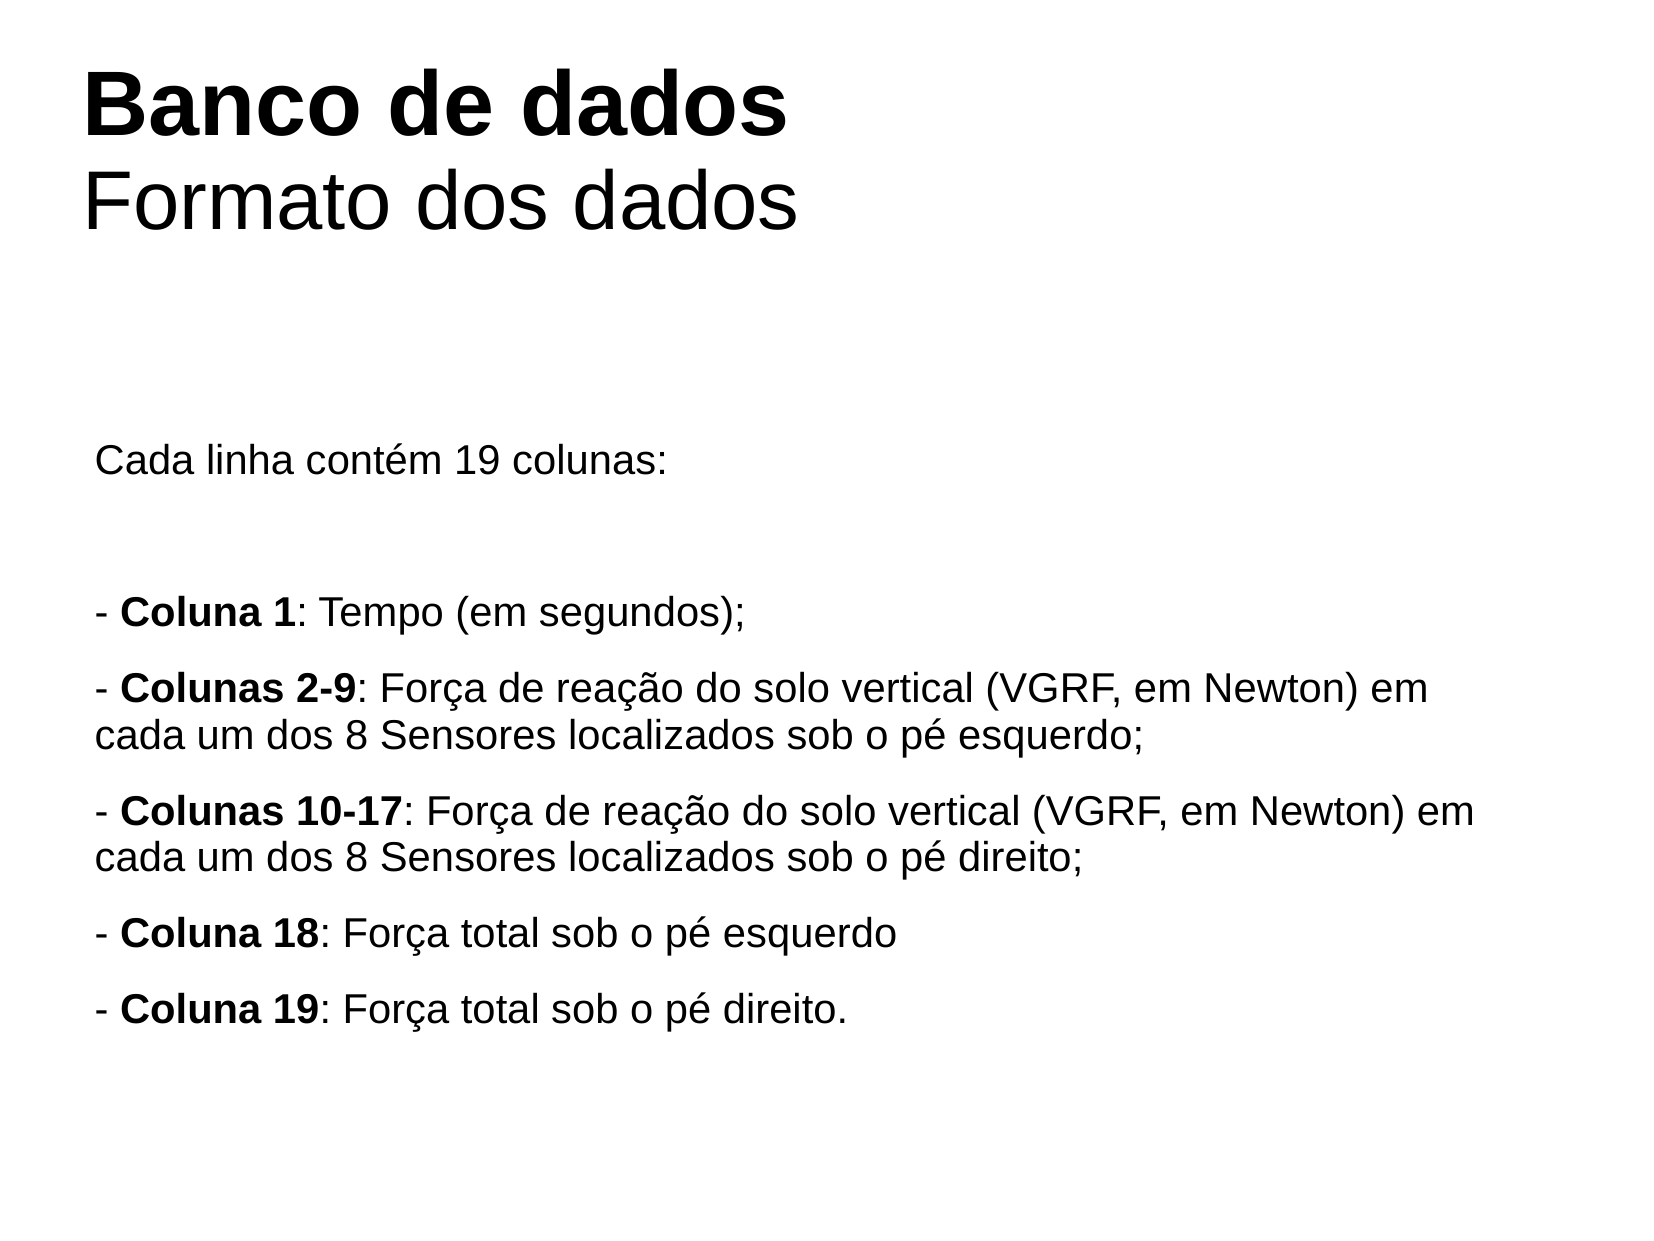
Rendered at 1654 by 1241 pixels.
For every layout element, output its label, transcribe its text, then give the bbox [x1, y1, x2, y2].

title Banco de dados Formato dos dados [82, 47, 1235, 253]
list Cada linha contém 19 colunas: - Coluna 1: Tempo (em segundos); - Colunas 2-9: Força de reação do solo vertical (VGRF, em Newton) em cada um dos 8 Sensores localizados sob o pé esquerdo; - Colunas 10-17: Força de reação do solo vertical (VGRF, em Newton) em cada um dos 8 Sensores localizados sob o pé direito; - Coluna 18: Força total sob o pé esquerdo - Coluna 19: Força total sob o pé direito. [23, 437, 1512, 1229]
